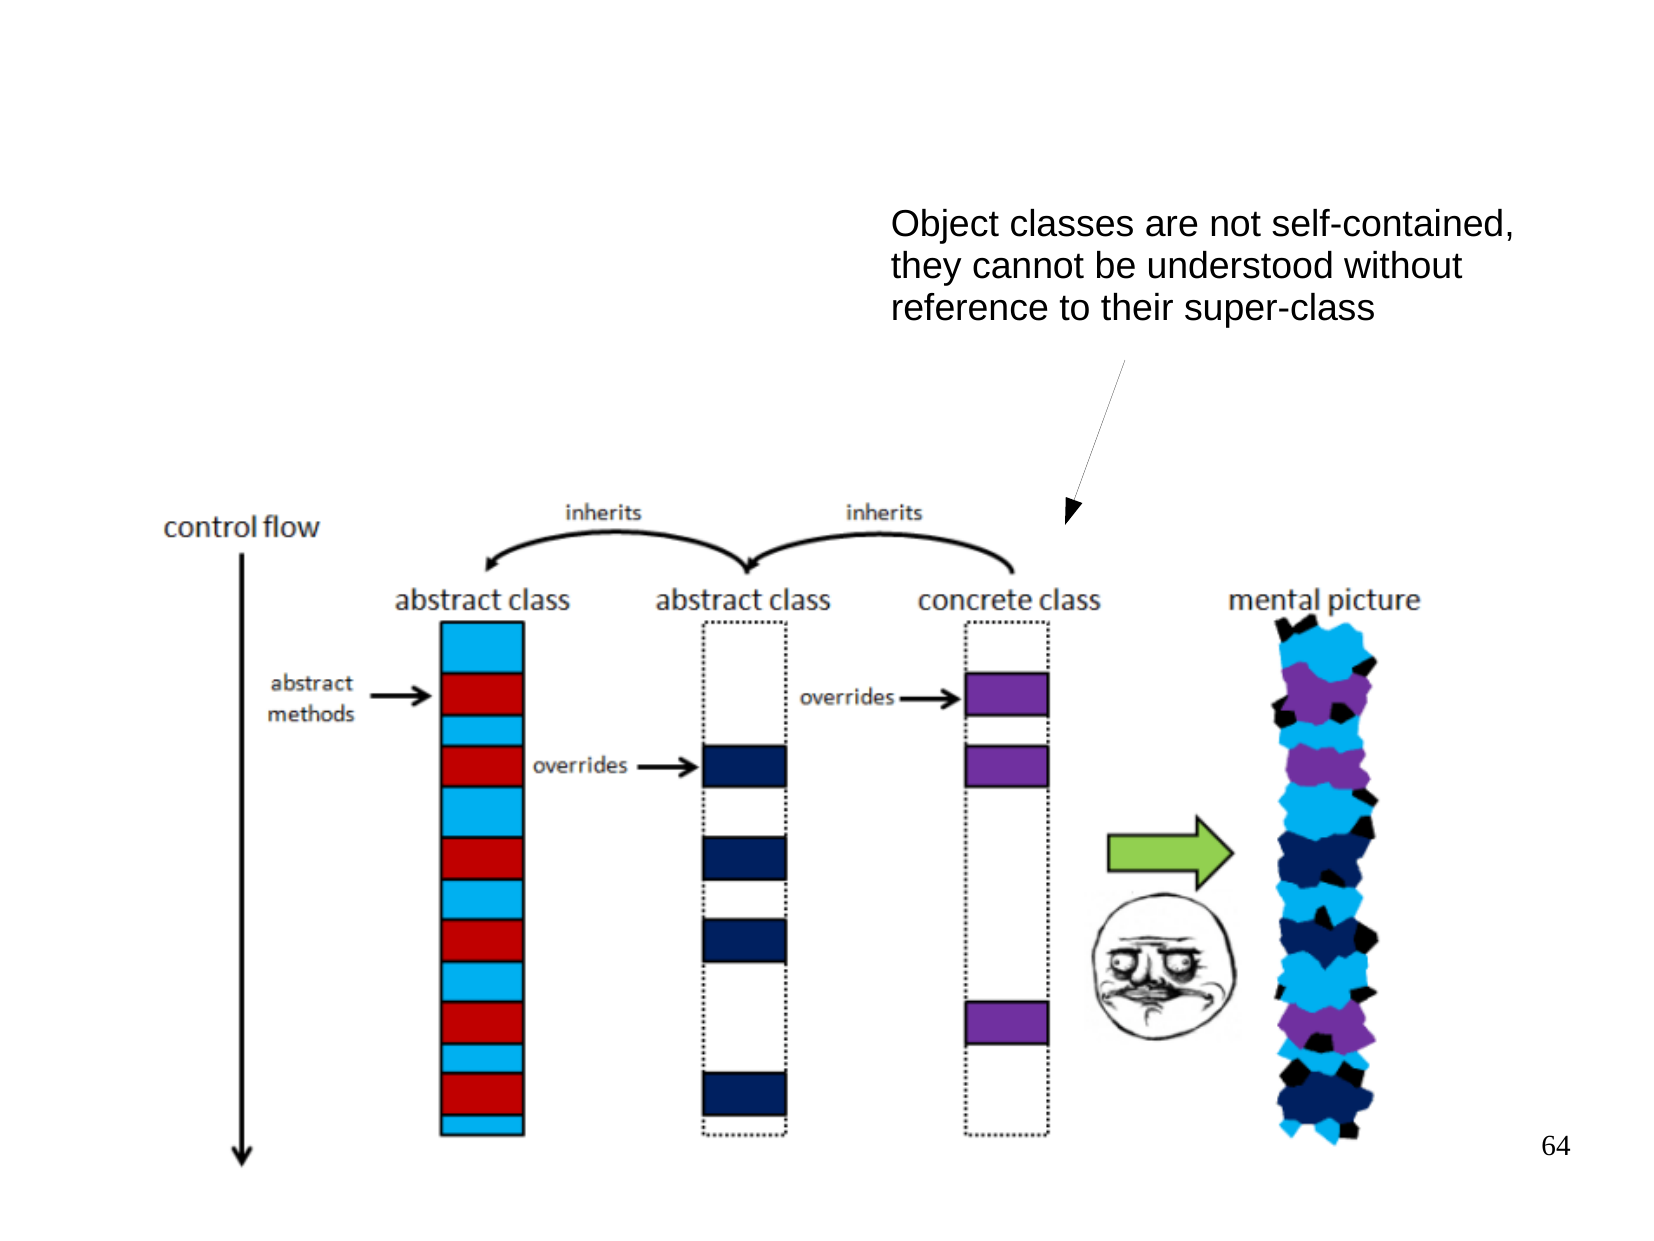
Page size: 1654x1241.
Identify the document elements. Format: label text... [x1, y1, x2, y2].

picture [156, 494, 1441, 1186]
text_box Object classes are not self-contained, they cannot be understood without reference to their super-class [876, 195, 1531, 336]
